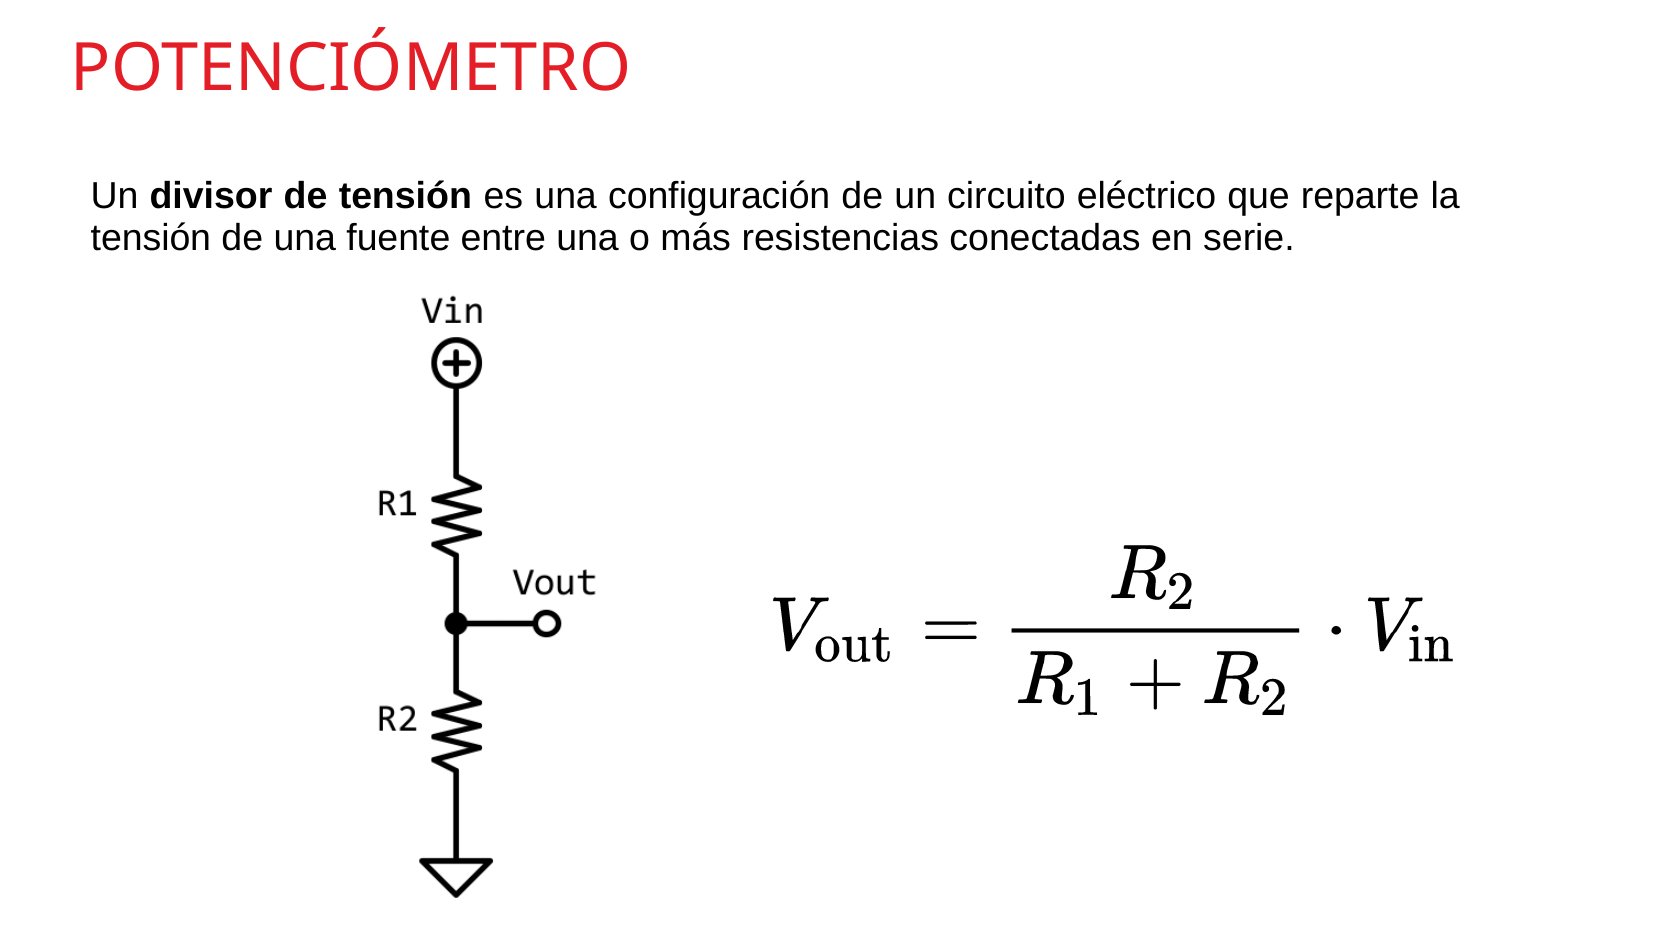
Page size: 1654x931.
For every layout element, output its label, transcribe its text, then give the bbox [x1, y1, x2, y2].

picture [361, 362, 624, 911]
title POTENCIÓMETRO [70, 11, 1347, 118]
text_box Un divisor de tensión es una configuración de un circuito eléctrico que reparte la tensión de una fuente entre una o más resistencias conectadas en serie. [75, 167, 1578, 362]
picture [771, 540, 1469, 726]
